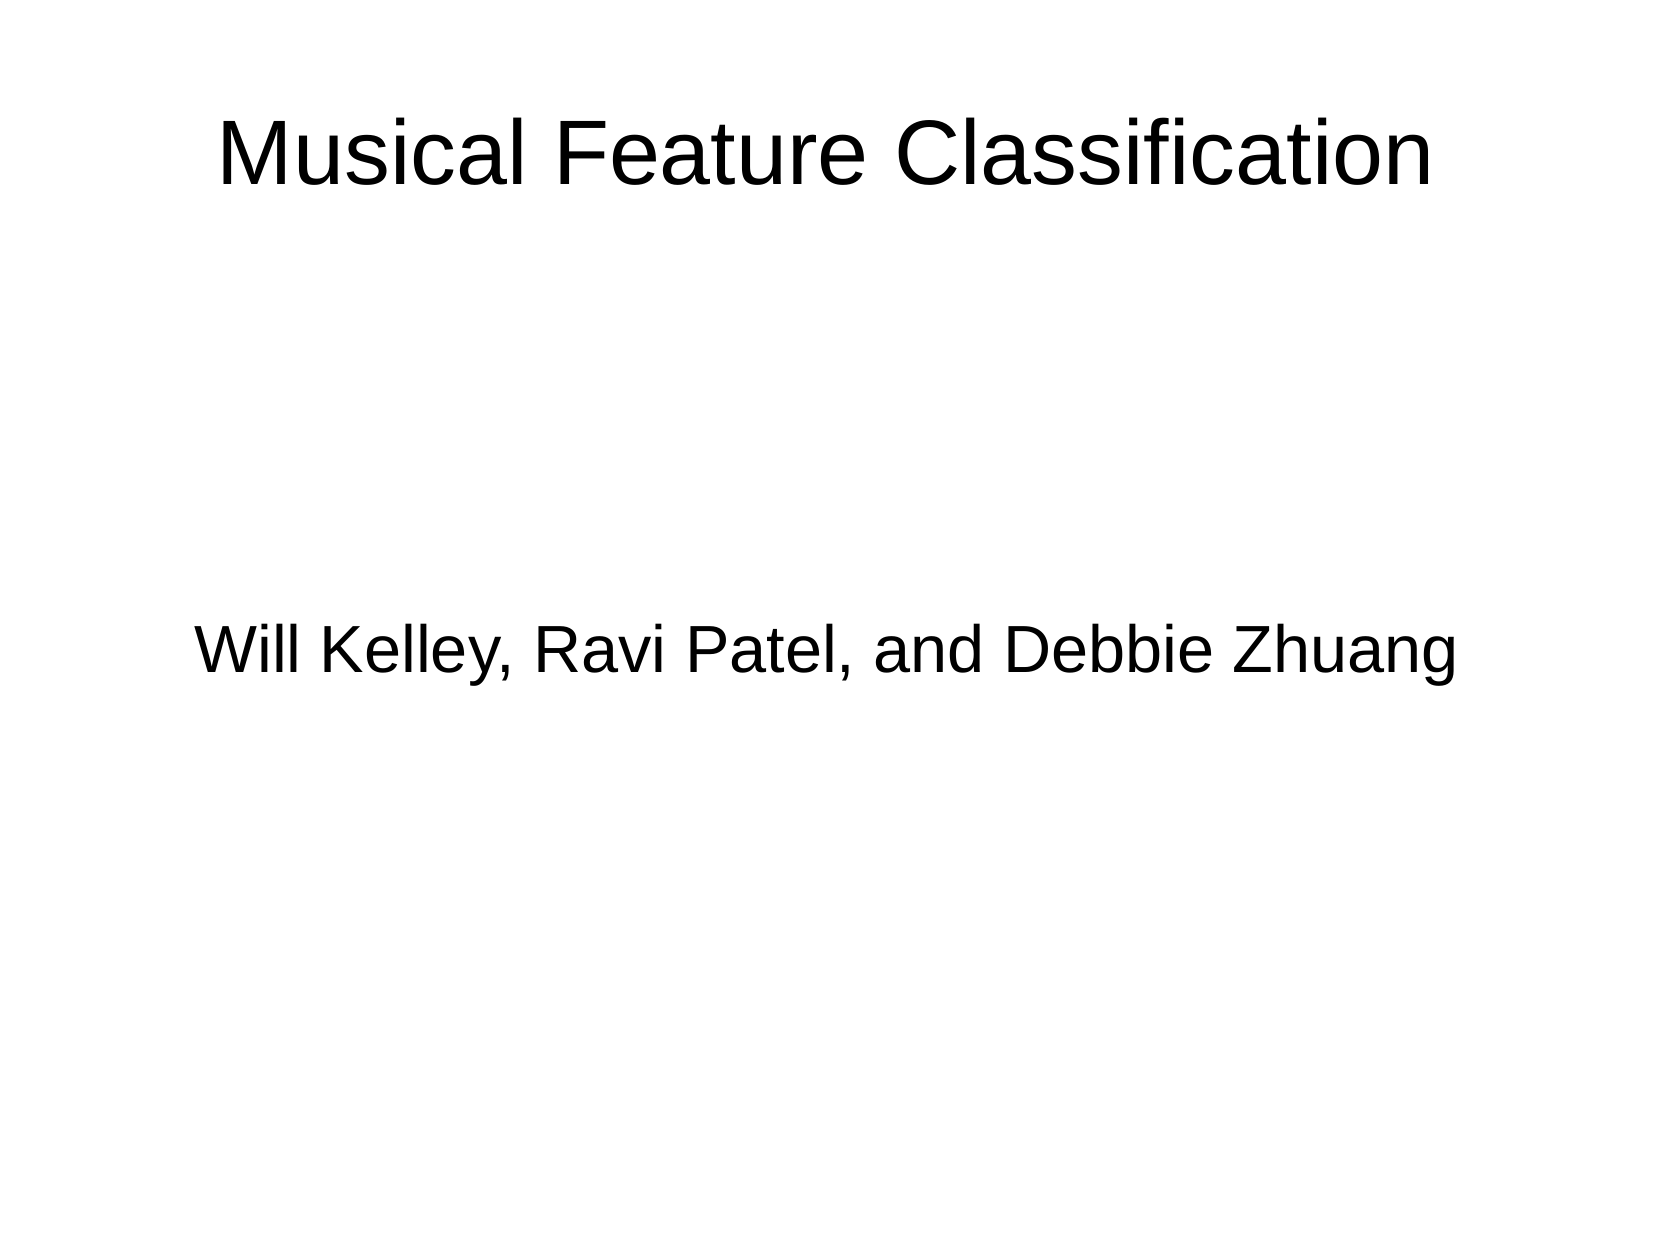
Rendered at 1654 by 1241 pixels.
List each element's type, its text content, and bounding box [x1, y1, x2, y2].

title Musical Feature Classification [82, 49, 1571, 257]
subtitle Will Kelley, Ravi Patel, and Debbie Zhuang [82, 290, 1571, 1010]
